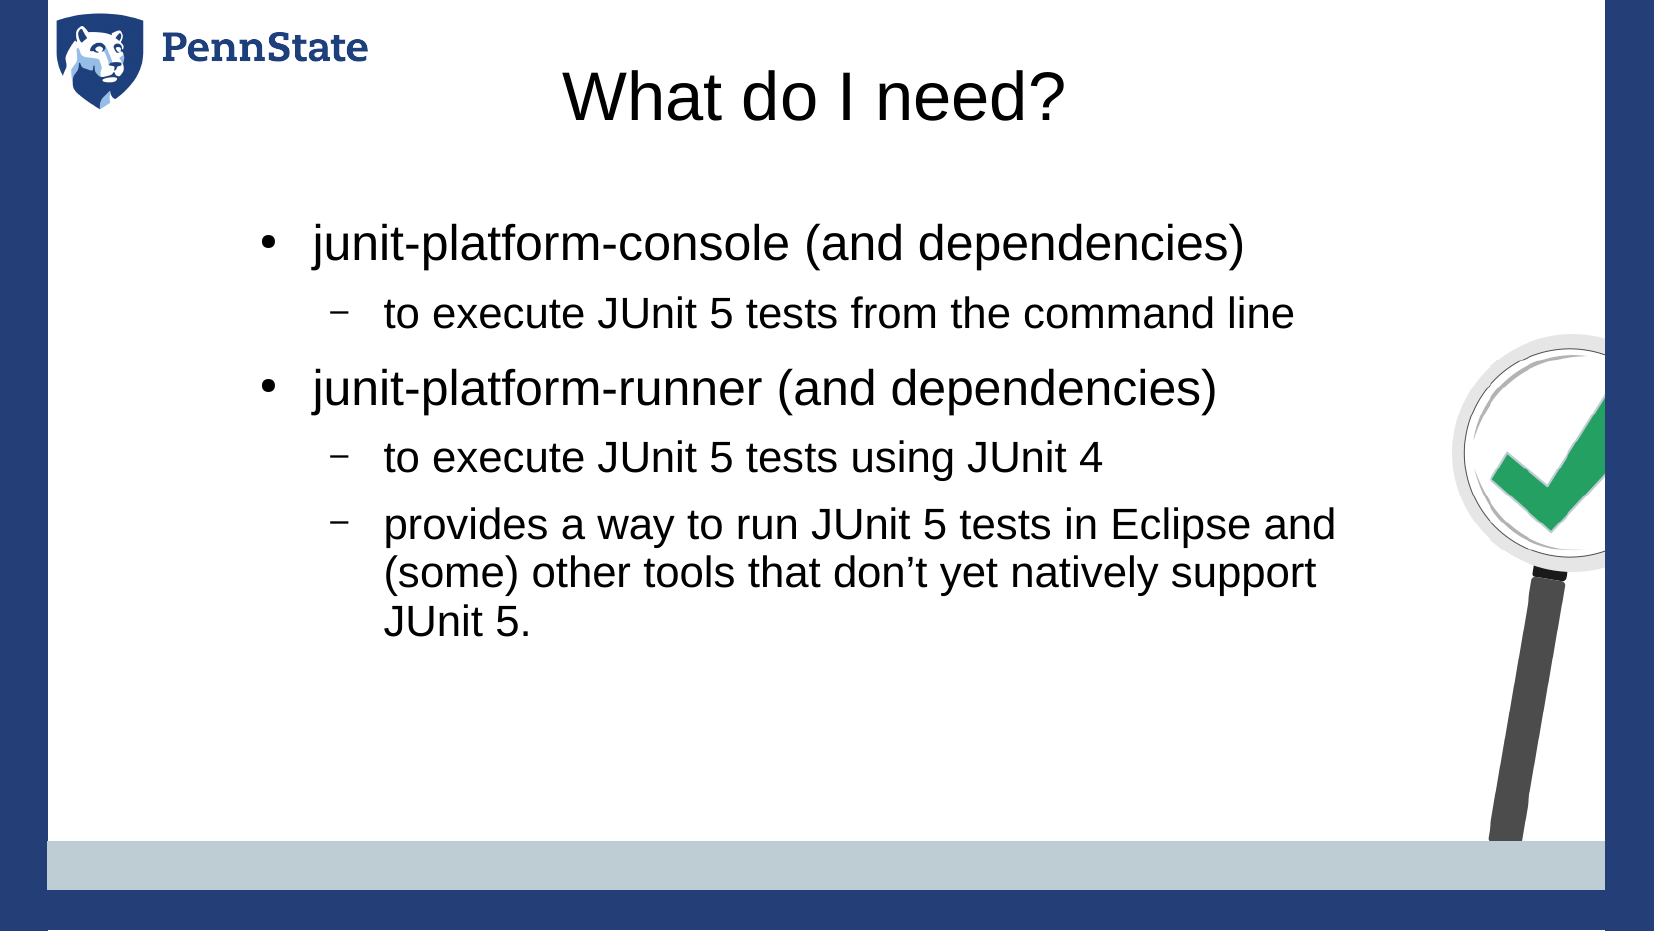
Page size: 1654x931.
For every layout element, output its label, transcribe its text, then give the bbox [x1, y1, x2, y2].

list junit-platform-console (and dependencies) to execute JUnit 5 tests from the command line junit-platform-runner (and dependencies) to execute JUnit 5 tests using JUnit 4 provides a way to run JUnit 5 tests in Eclipse and (some) other tools that don’t yet natively support JUnit 5. [241, 215, 1412, 711]
picture [1452, 334, 1605, 841]
title What do I need? [60, 19, 1591, 175]
picture [48, 0, 411, 152]
